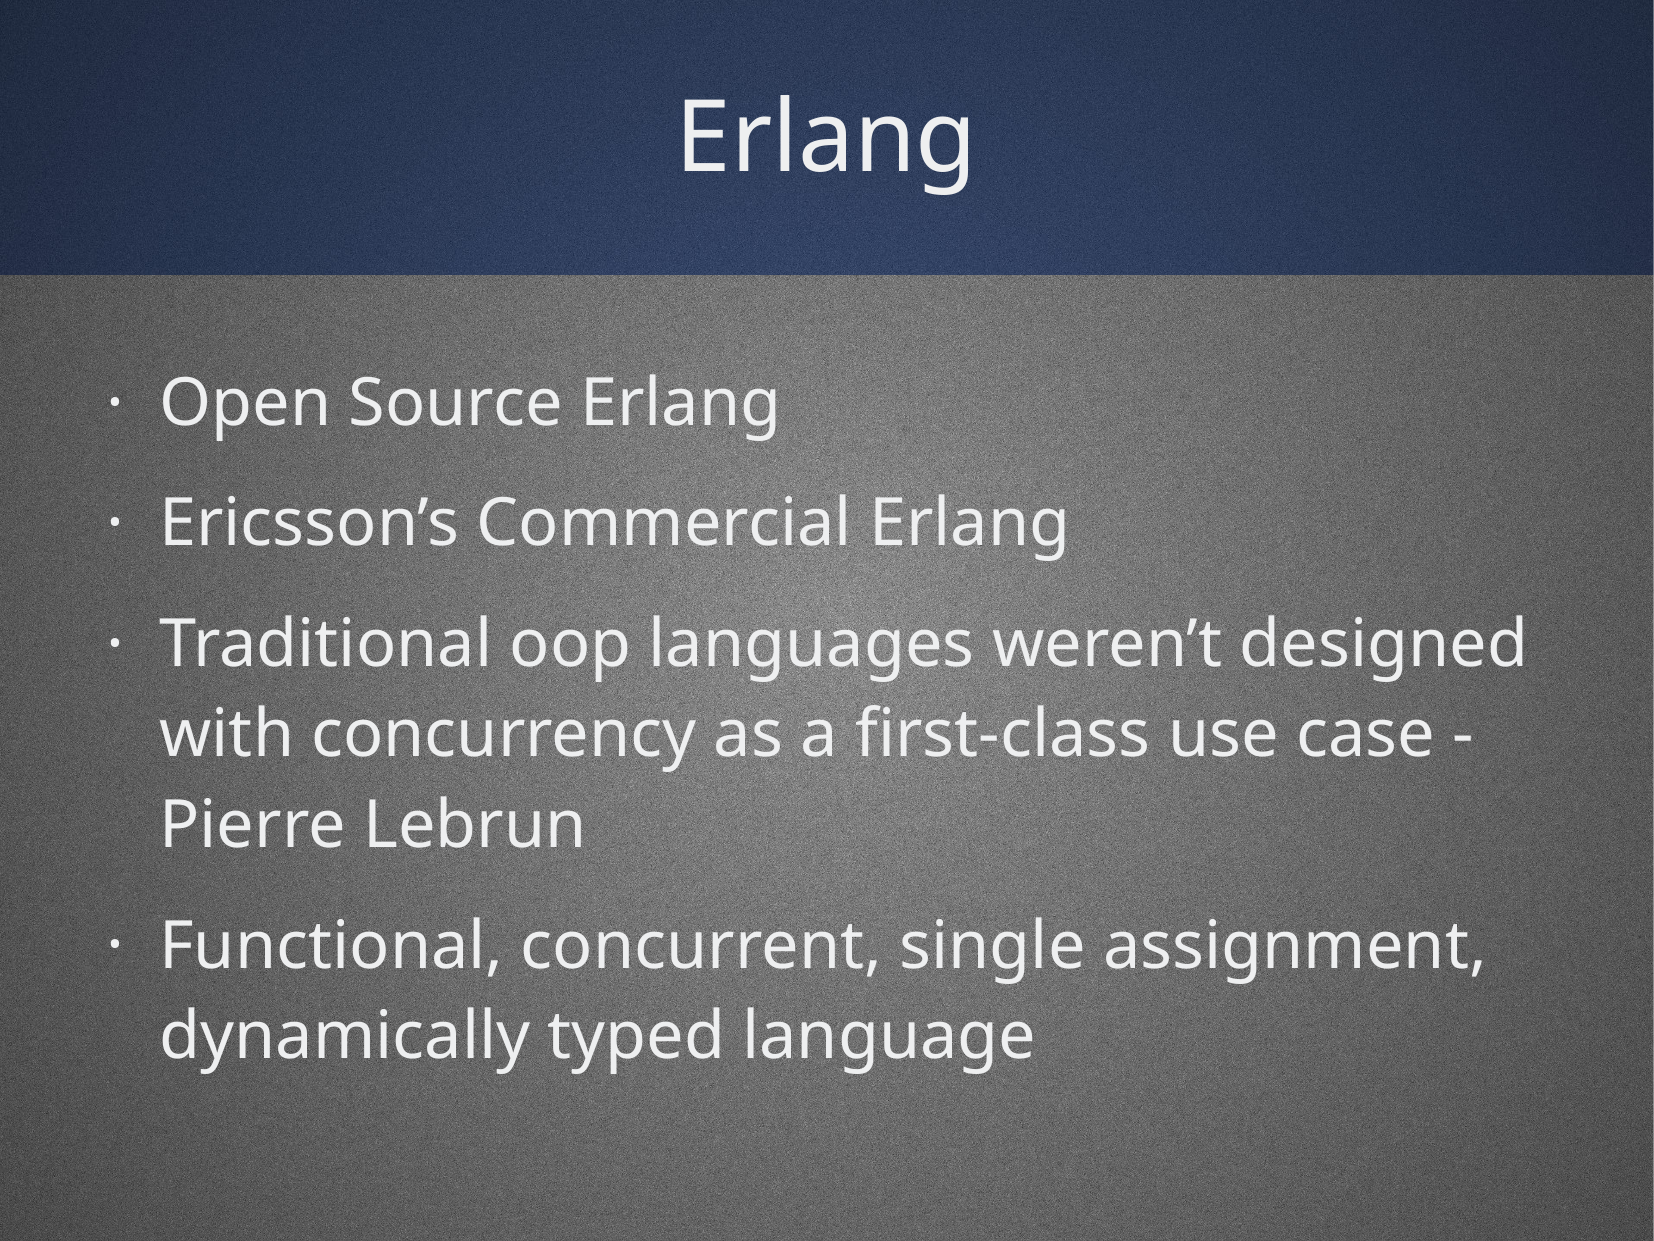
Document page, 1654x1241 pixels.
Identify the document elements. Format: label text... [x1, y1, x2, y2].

title Erlang [88, 29, 1565, 237]
list Open Source Erlang Ericsson’s Commercial Erlang Traditional oop languages weren’t designed with concurrency as a first-class use case -Pierre Lebrun Functional, concurrent, single assignment, dynamically typed language [88, 354, 1565, 1063]
picture [0, 0, 1654, 1241]
